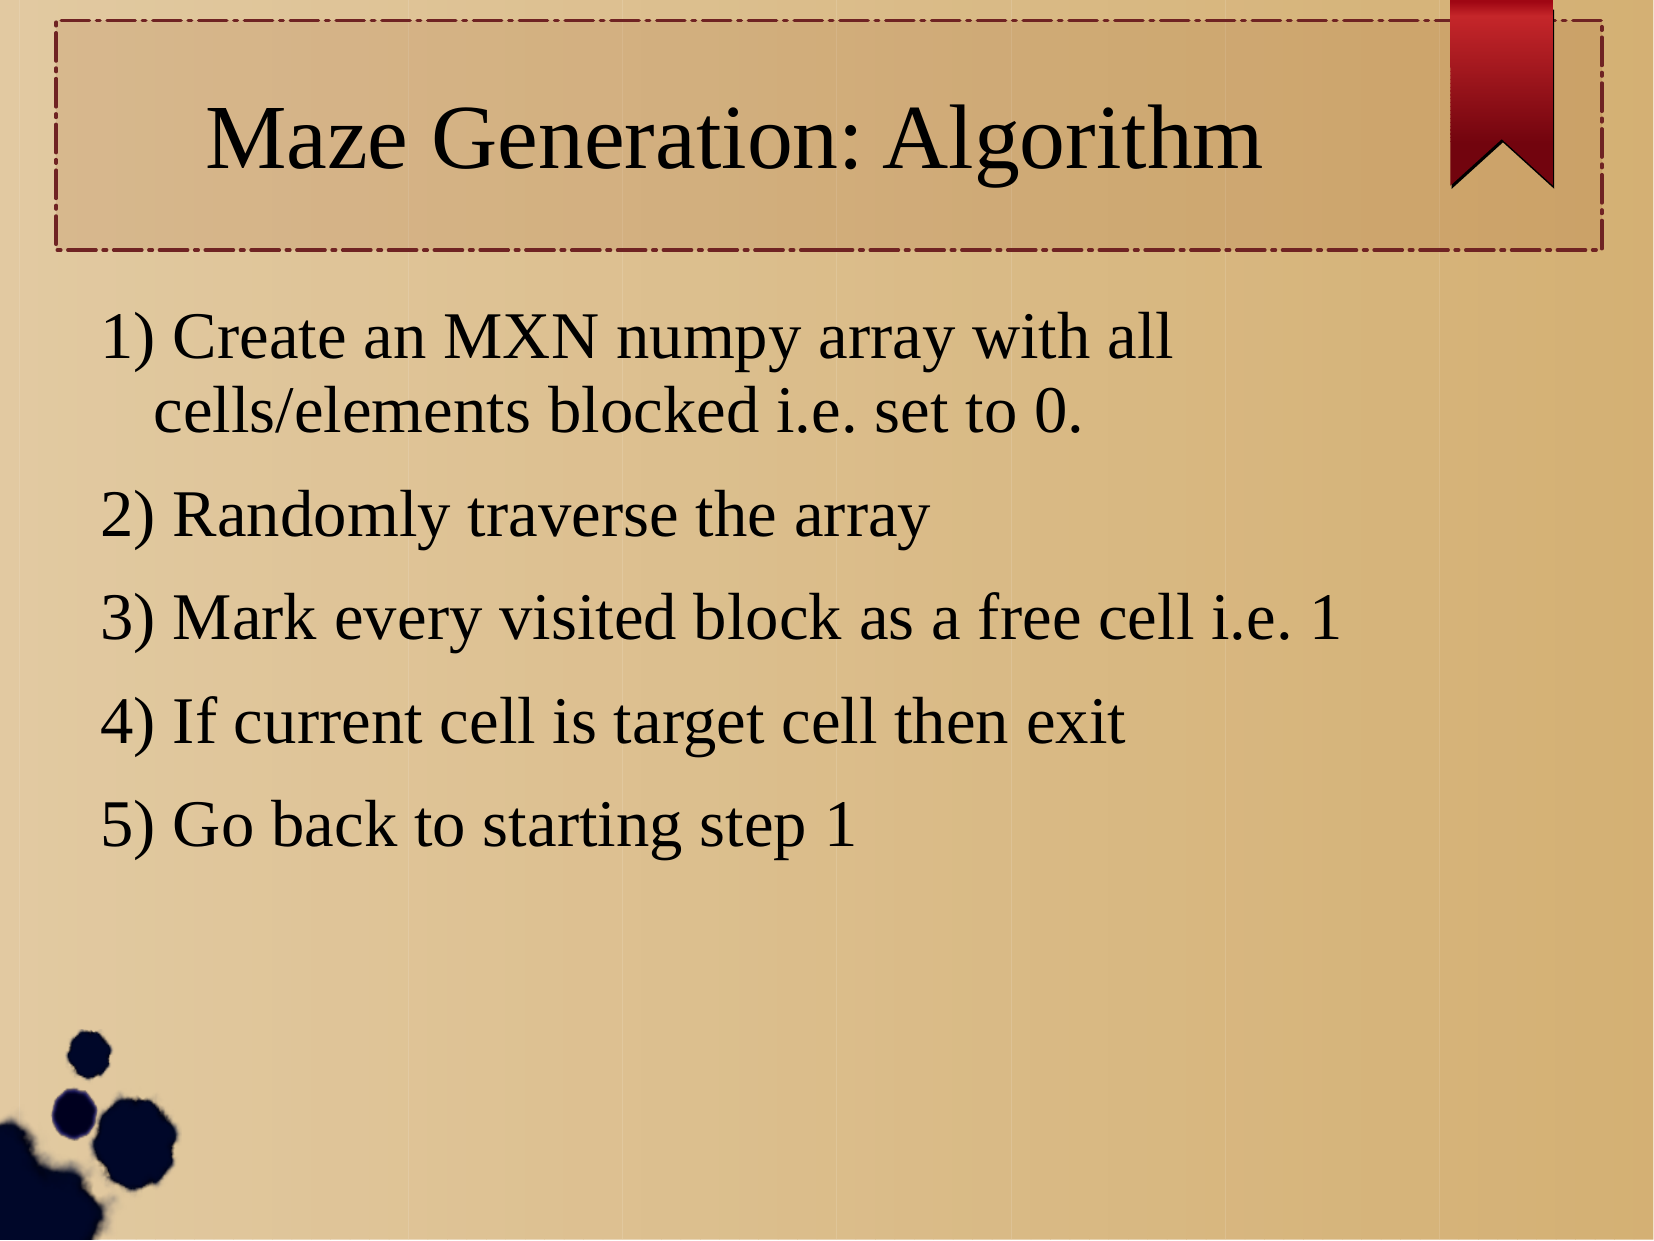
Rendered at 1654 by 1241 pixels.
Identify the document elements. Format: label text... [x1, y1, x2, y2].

title Maze Generation: Algorithm [82, 47, 1412, 229]
list Create an MXN numpy array with all cells/elements blocked i.e. set to 0. Randomly traverse the array Mark every visited block as a free cell i.e. 1 If current cell is target cell then exit Go back to starting step 1 [82, 299, 1571, 1019]
